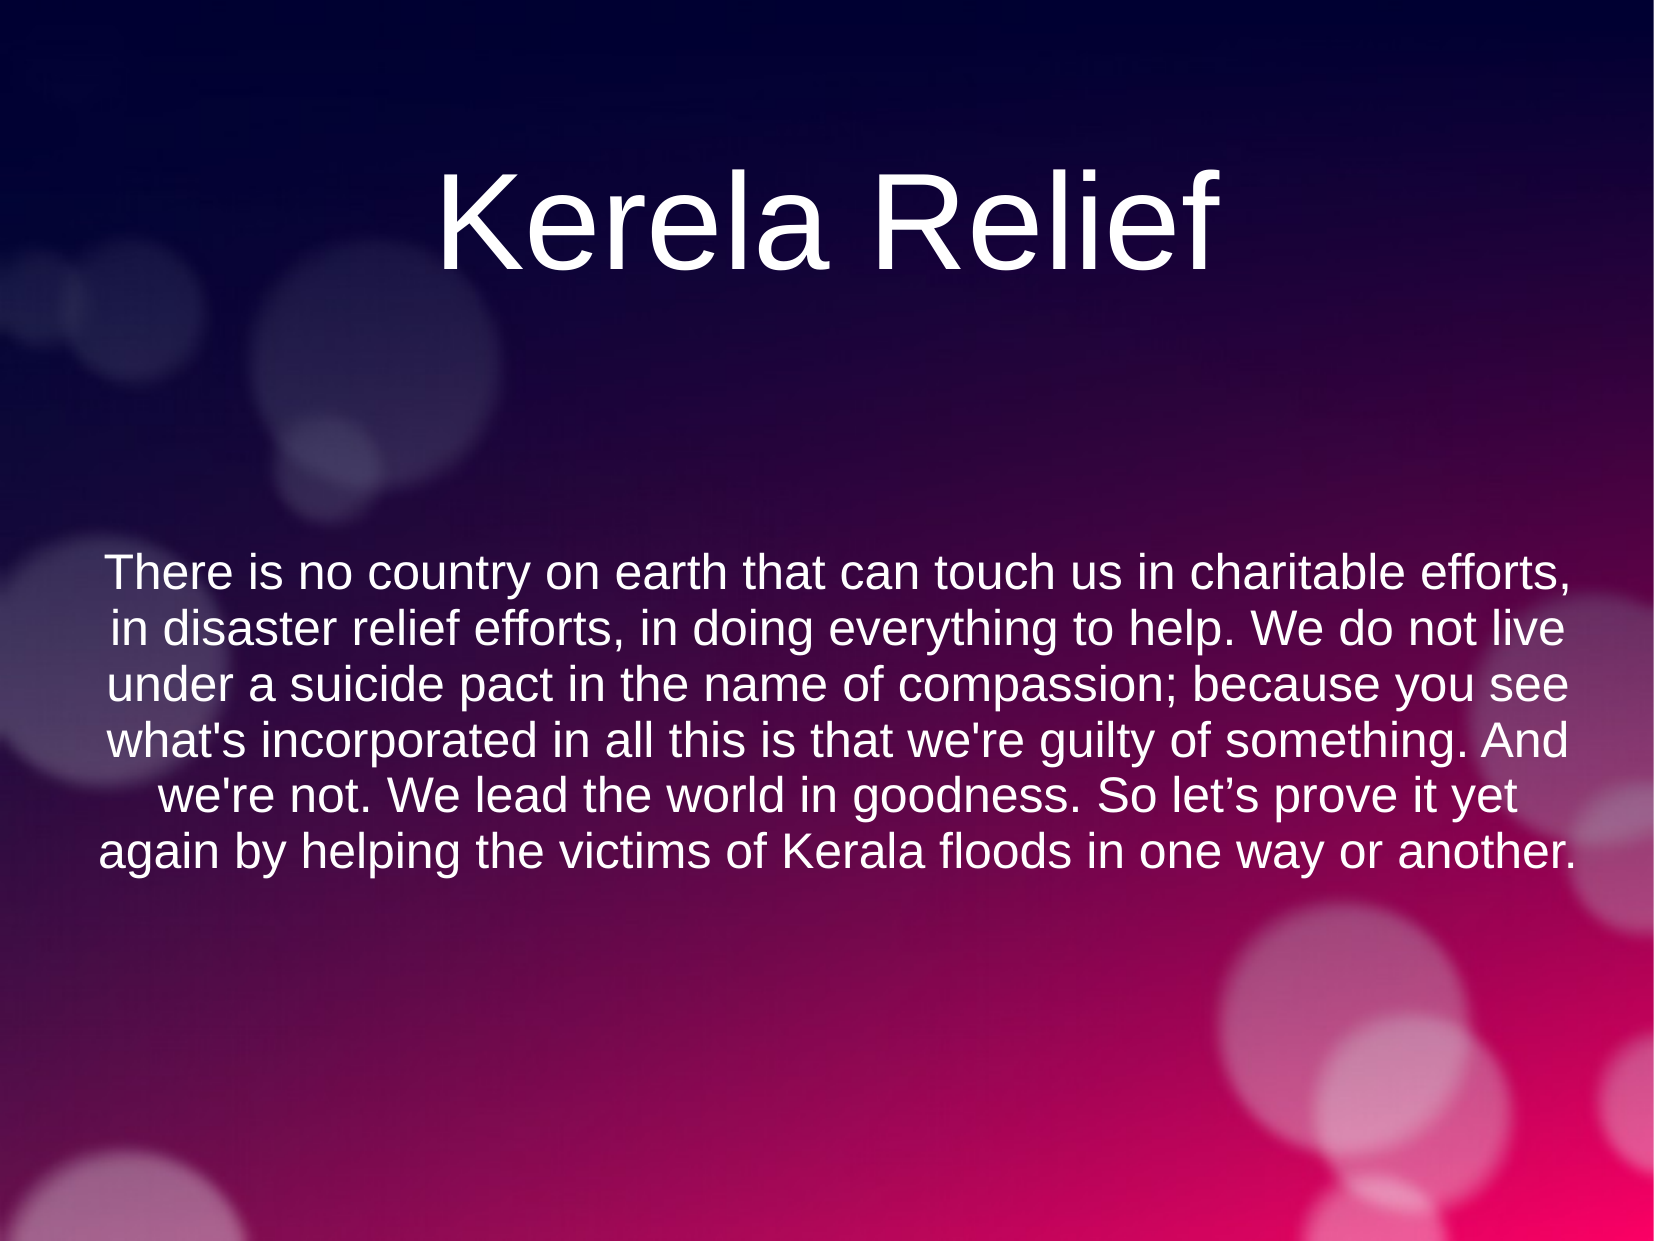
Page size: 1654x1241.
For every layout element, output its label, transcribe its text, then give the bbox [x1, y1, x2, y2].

subtitle There is no country on earth that can touch us in charitable efforts, in disaster relief efforts, in doing everything to help. We do not live under a suicide pact in the name of compassion; because you see what's incorporated in all this is that we're guilty of something. And we're not. We lead the world in goodness. So let’s prove it yet again by helping the victims of Kerala floods in one way or another. [94, 490, 1583, 934]
picture [0, 0, 1654, 1241]
title Kerela Relief [82, 118, 1571, 326]
